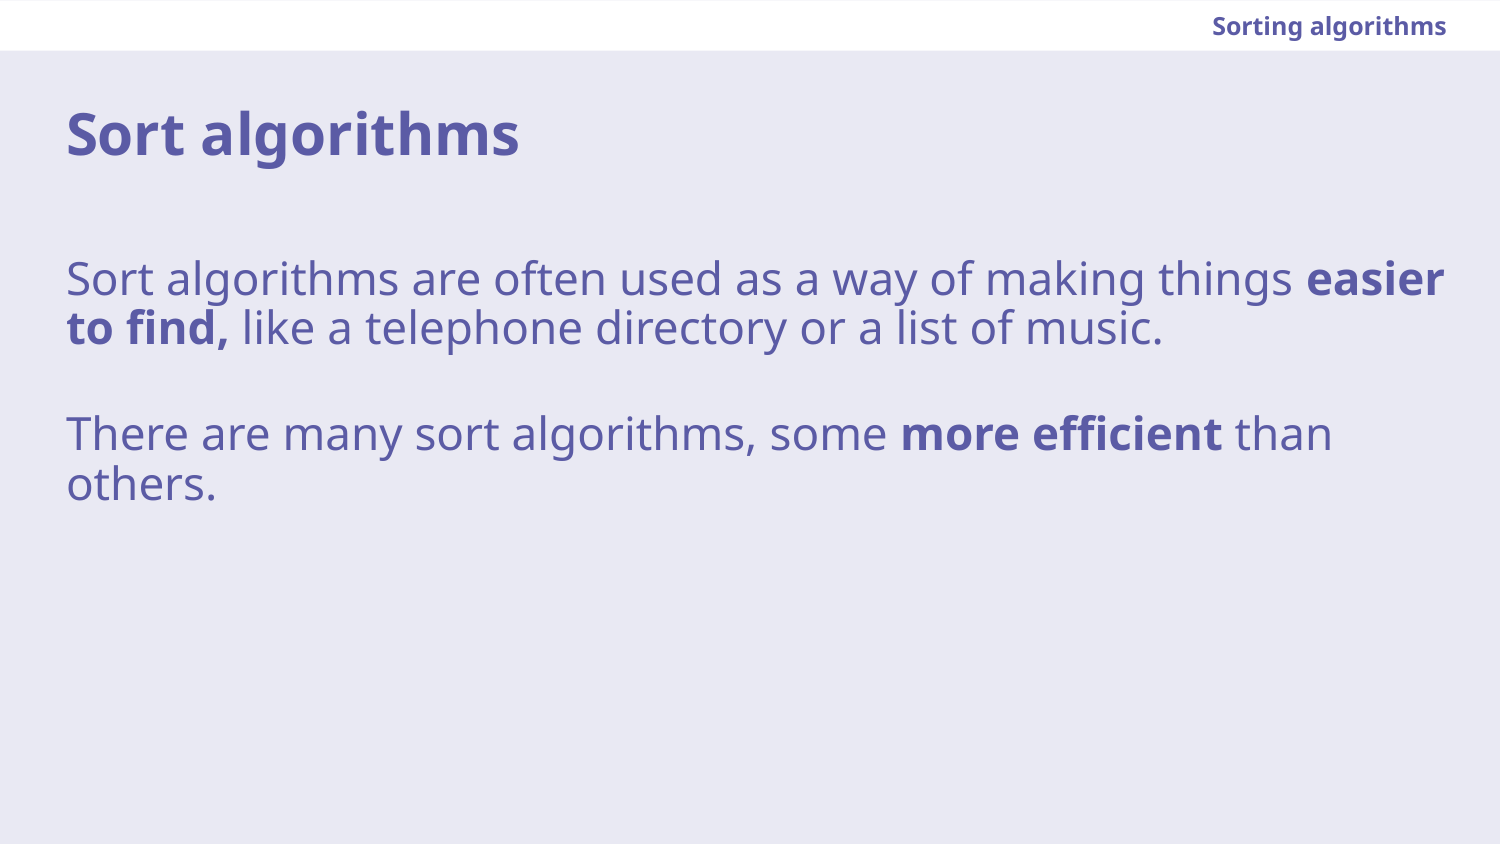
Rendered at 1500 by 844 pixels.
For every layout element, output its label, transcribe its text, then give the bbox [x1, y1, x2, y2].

text_box Sort algorithms [51, 74, 1441, 191]
subtitle Sorting algorithms [862, 0, 1448, 52]
text_box Sort algorithms are often used as a way of making things easier to find, like a telephone directory or a list of music. There are many sort algorithms, some more efficient than others. [51, 193, 1465, 756]
